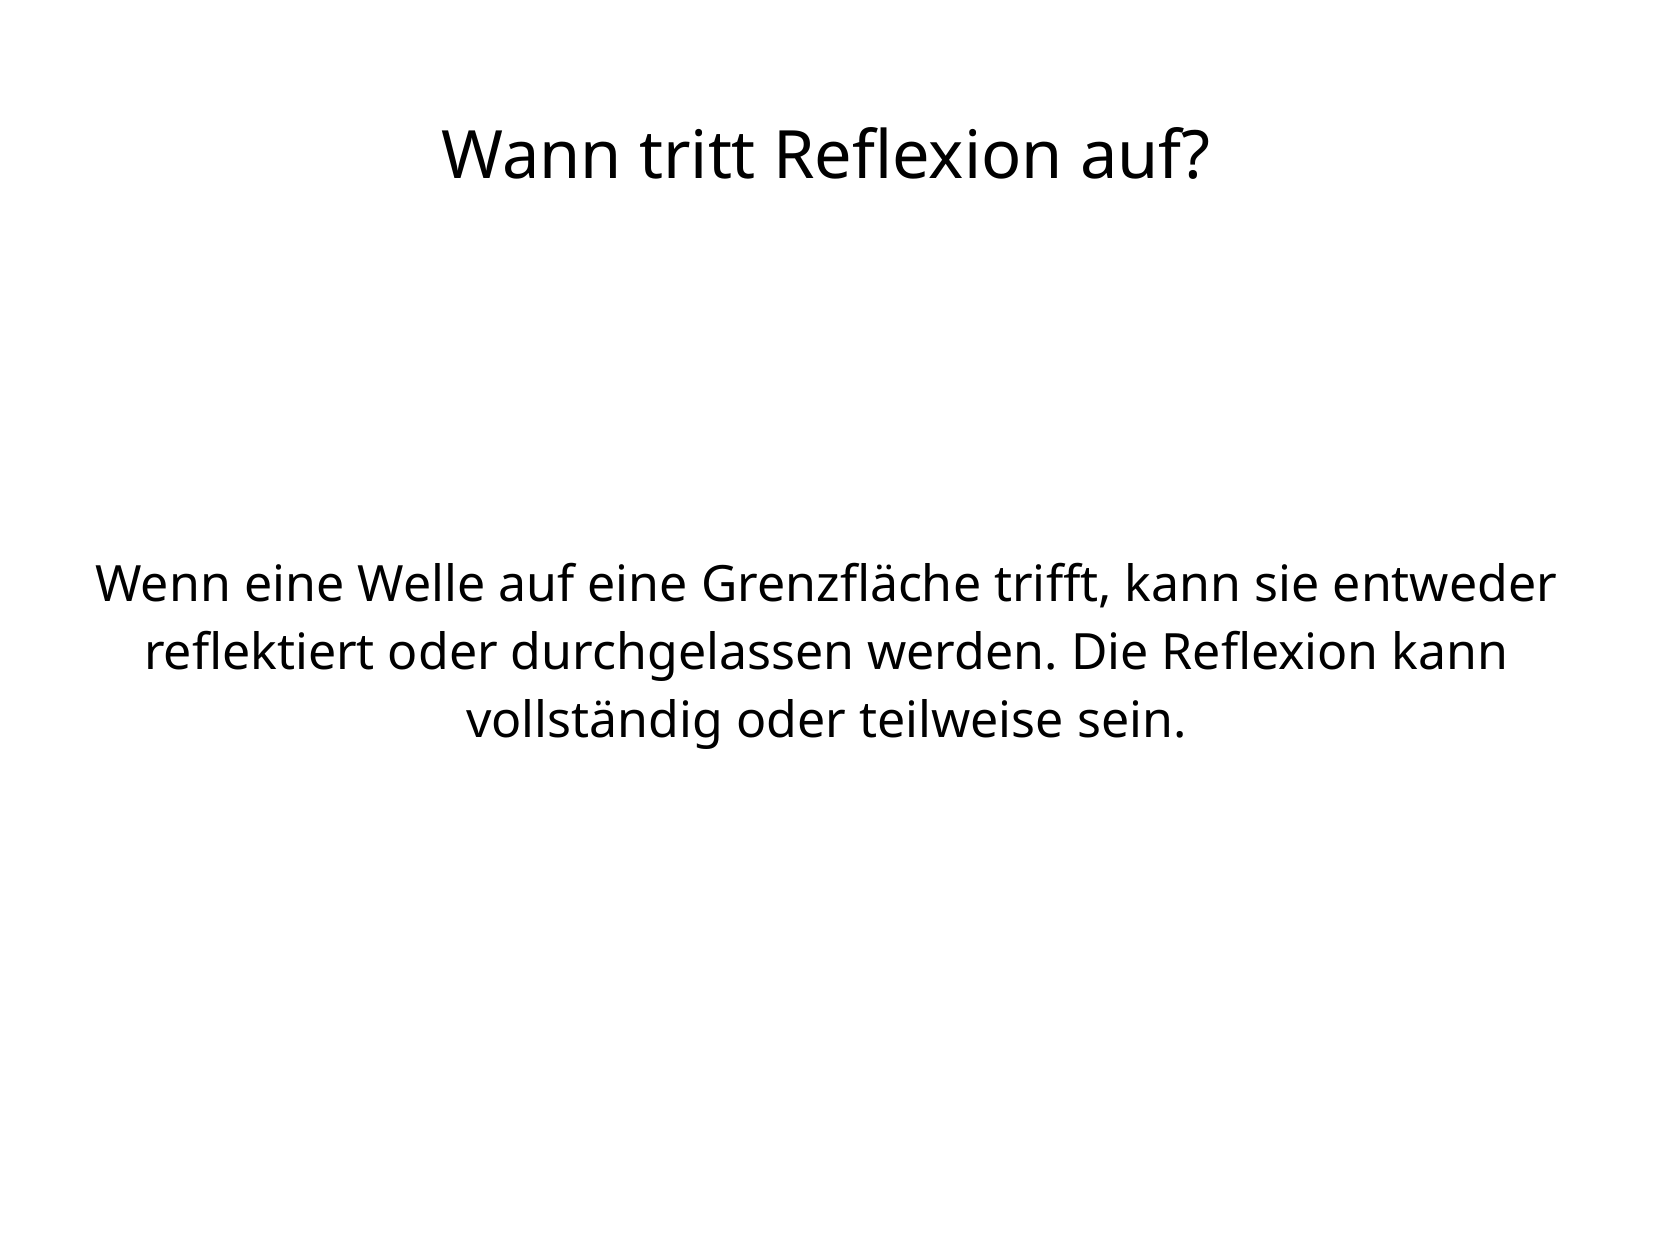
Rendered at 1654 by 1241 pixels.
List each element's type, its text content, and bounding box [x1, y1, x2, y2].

title Wann tritt Reflexion auf? [82, 49, 1571, 257]
subtitle Wenn eine Welle auf eine Grenzfläche trifft, kann sie entweder reflektiert oder durchgelassen werden. Die Reflexion kann vollständig oder teilweise sein. [82, 290, 1571, 1010]
